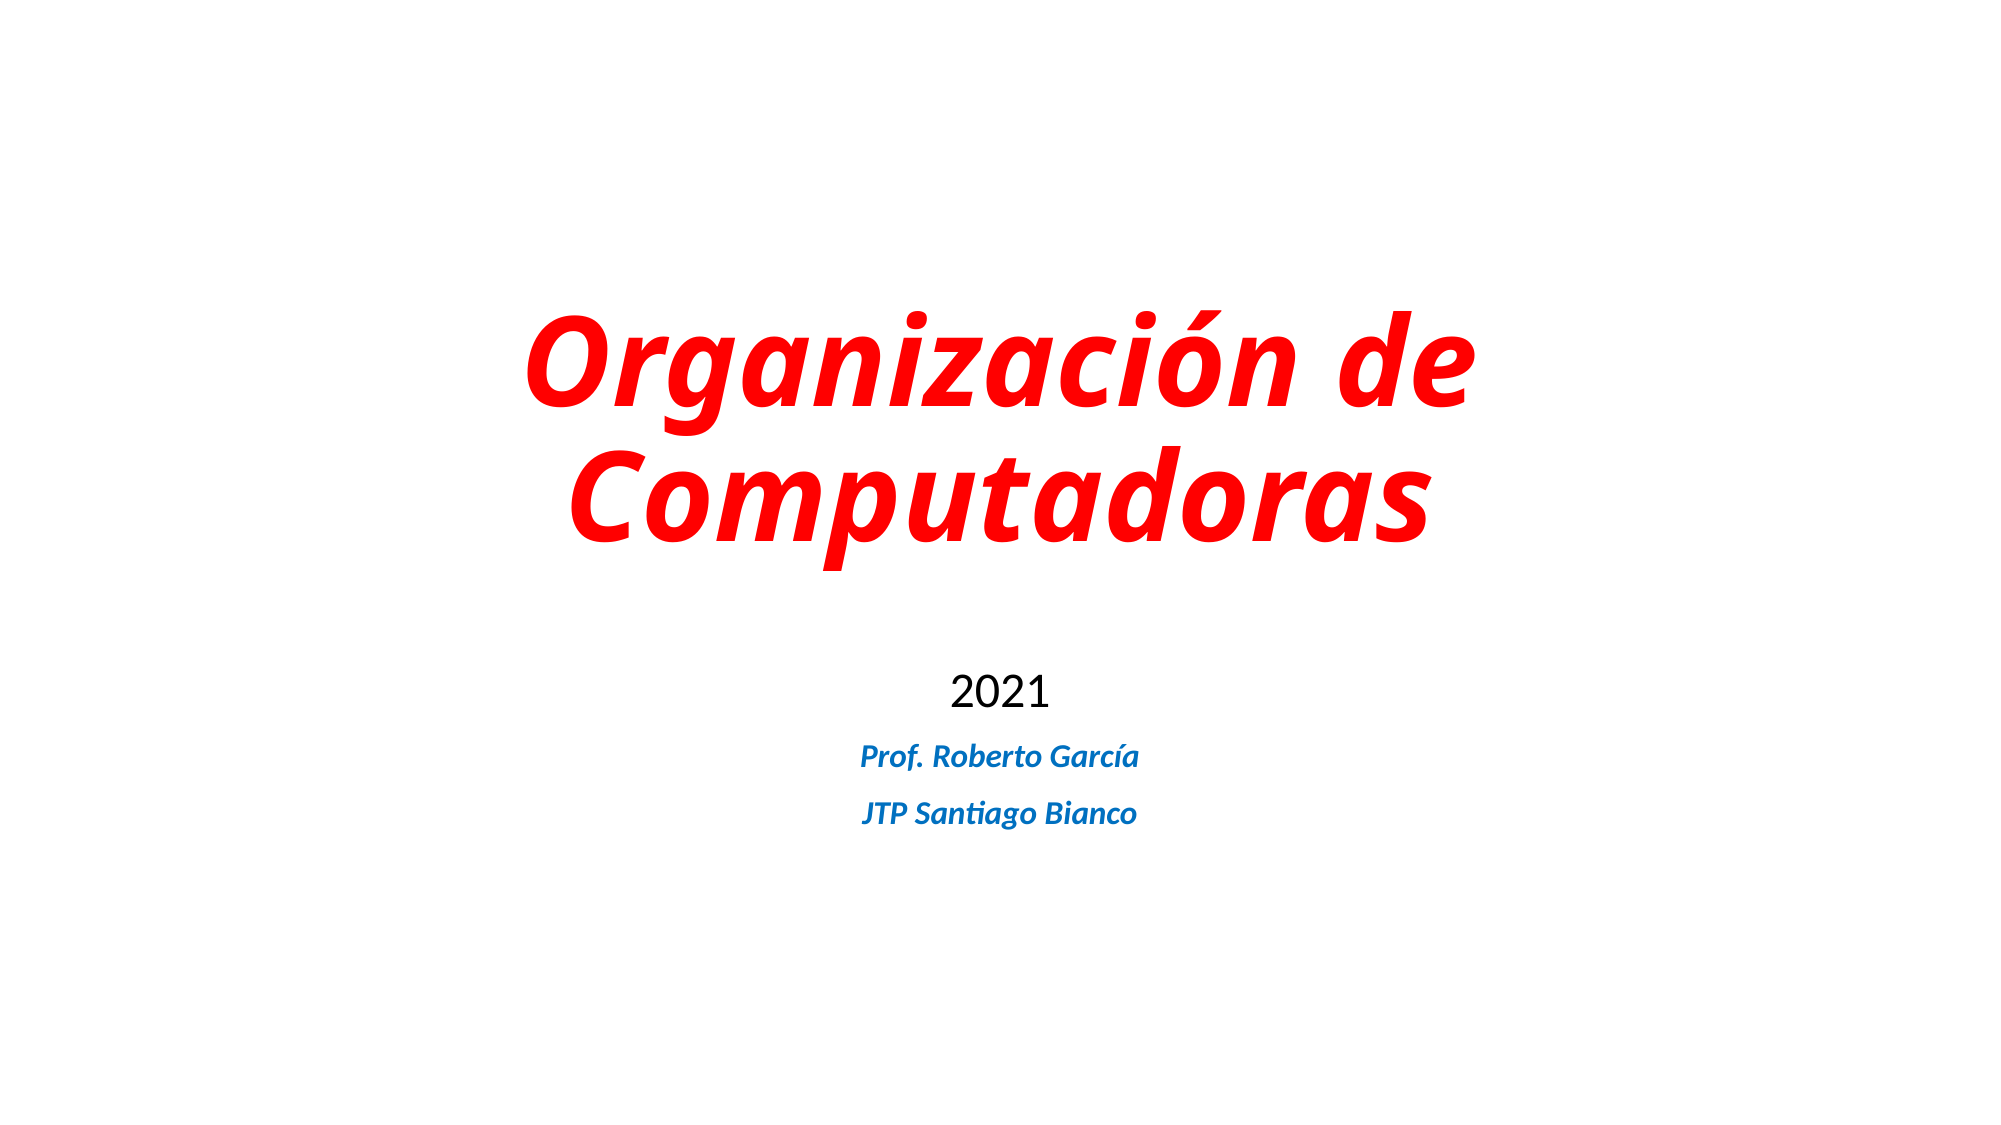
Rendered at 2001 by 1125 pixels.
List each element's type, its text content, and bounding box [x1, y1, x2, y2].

subtitle 2021 Prof. Roberto García JTP Santiago Bianco [474, 656, 1525, 945]
title Organización de Computadoras [249, 184, 1750, 576]
